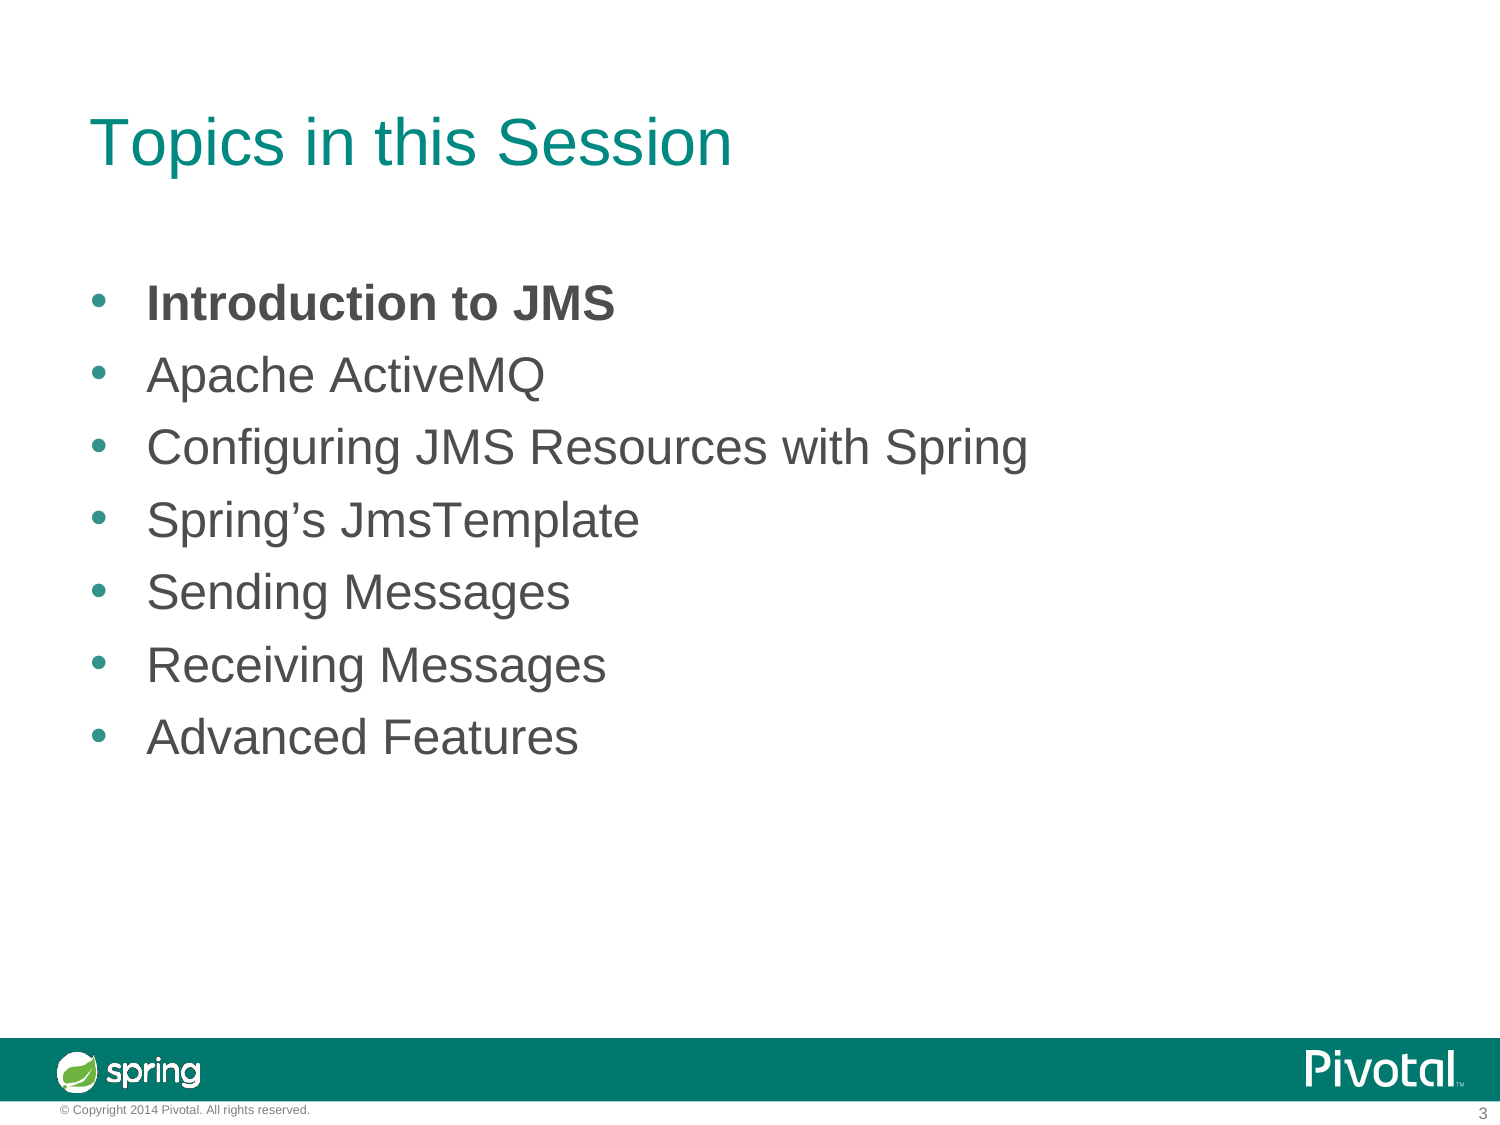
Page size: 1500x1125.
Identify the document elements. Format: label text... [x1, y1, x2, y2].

title Topics in this Session [75, 45, 1426, 233]
picture [32, 1041, 210, 1103]
picture [1306, 1050, 1464, 1087]
list Introduction to JMS Apache ActiveMQ Configuring JMS Resources with Spring Spring’s JmsTemplate Sending Messages Receiving Messages Advanced Features [75, 262, 1426, 1005]
